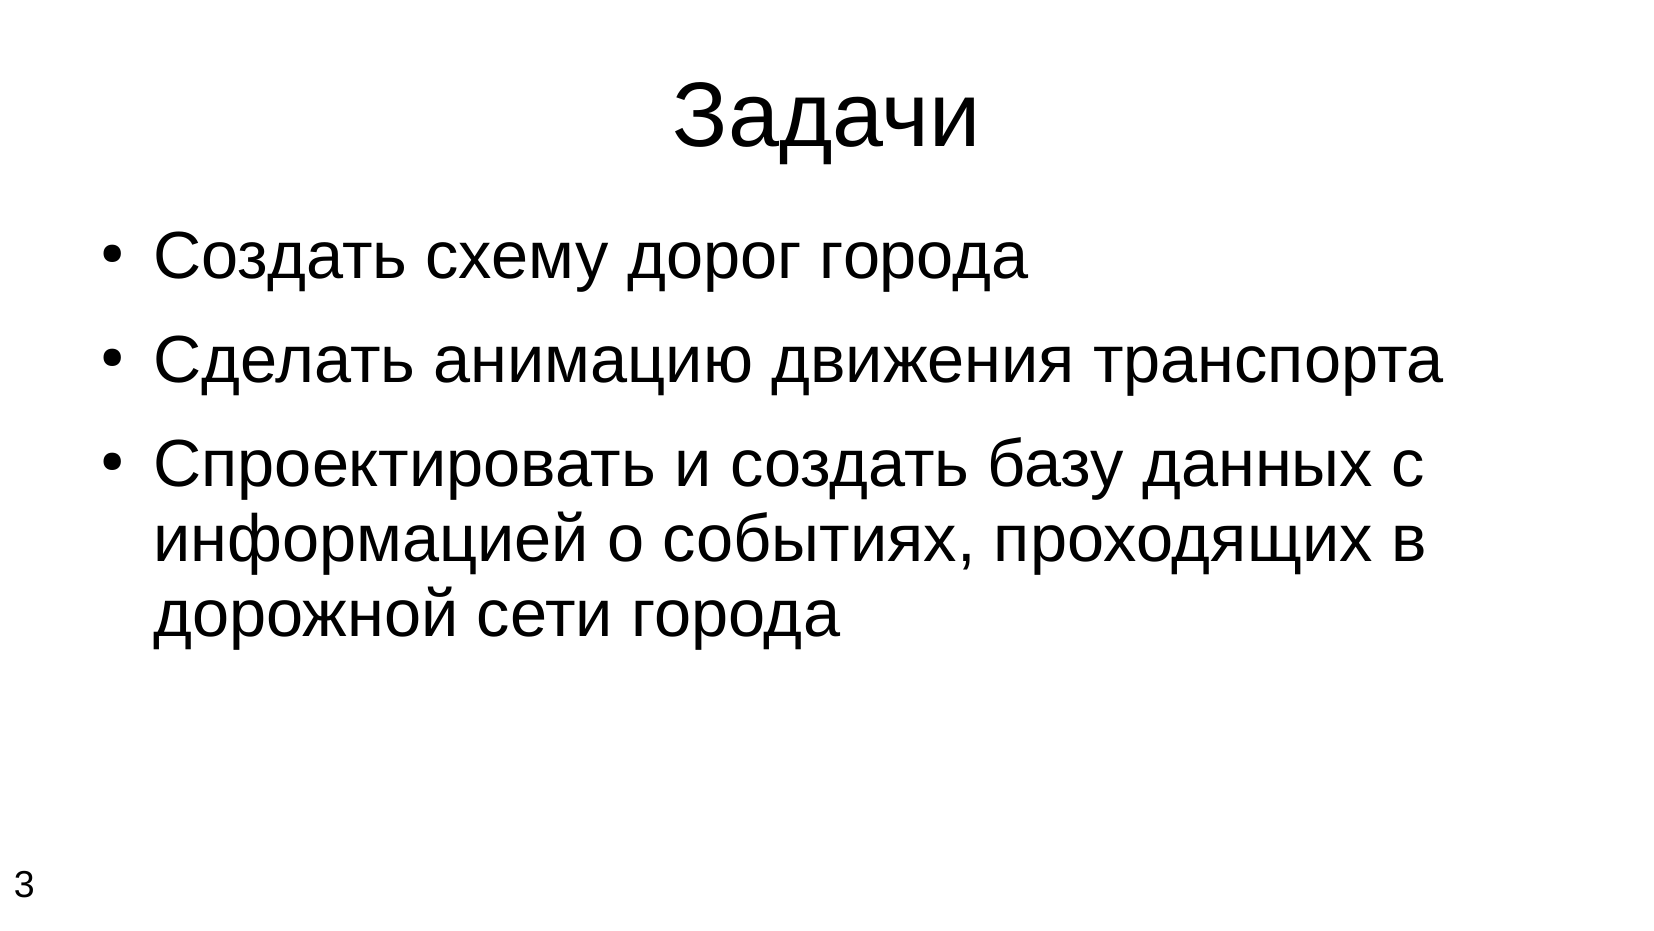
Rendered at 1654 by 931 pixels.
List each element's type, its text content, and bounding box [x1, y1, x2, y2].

text_box <номер> [0, 856, 562, 927]
title Задачи [82, 37, 1571, 193]
list Создать схему дорог города Сделать анимацию движения транспорта Спроектировать и создать базу данных с информацией о событиях, проходящих в дорожной сети города [82, 217, 1571, 758]
